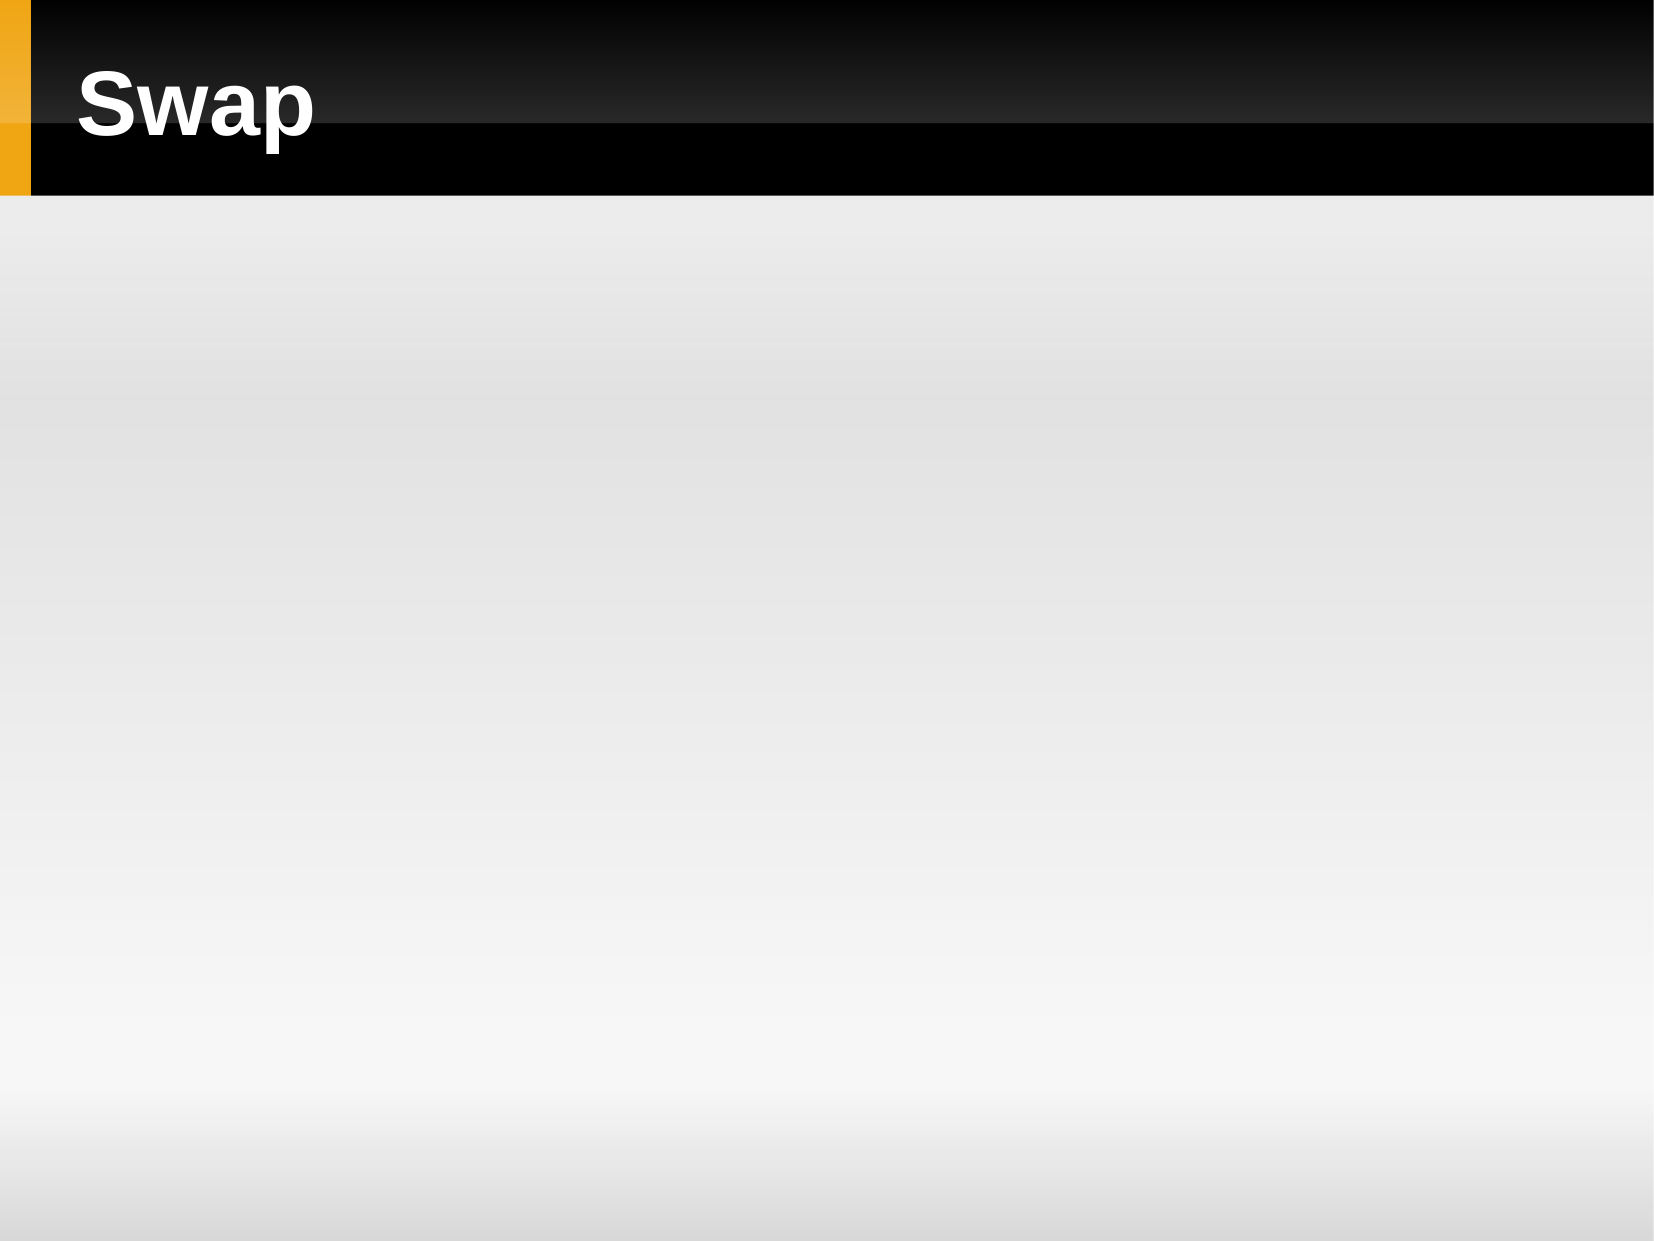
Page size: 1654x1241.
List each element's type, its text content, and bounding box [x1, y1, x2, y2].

title Swap [76, 7, 1565, 200]
picture [0, 0, 1654, 1241]
